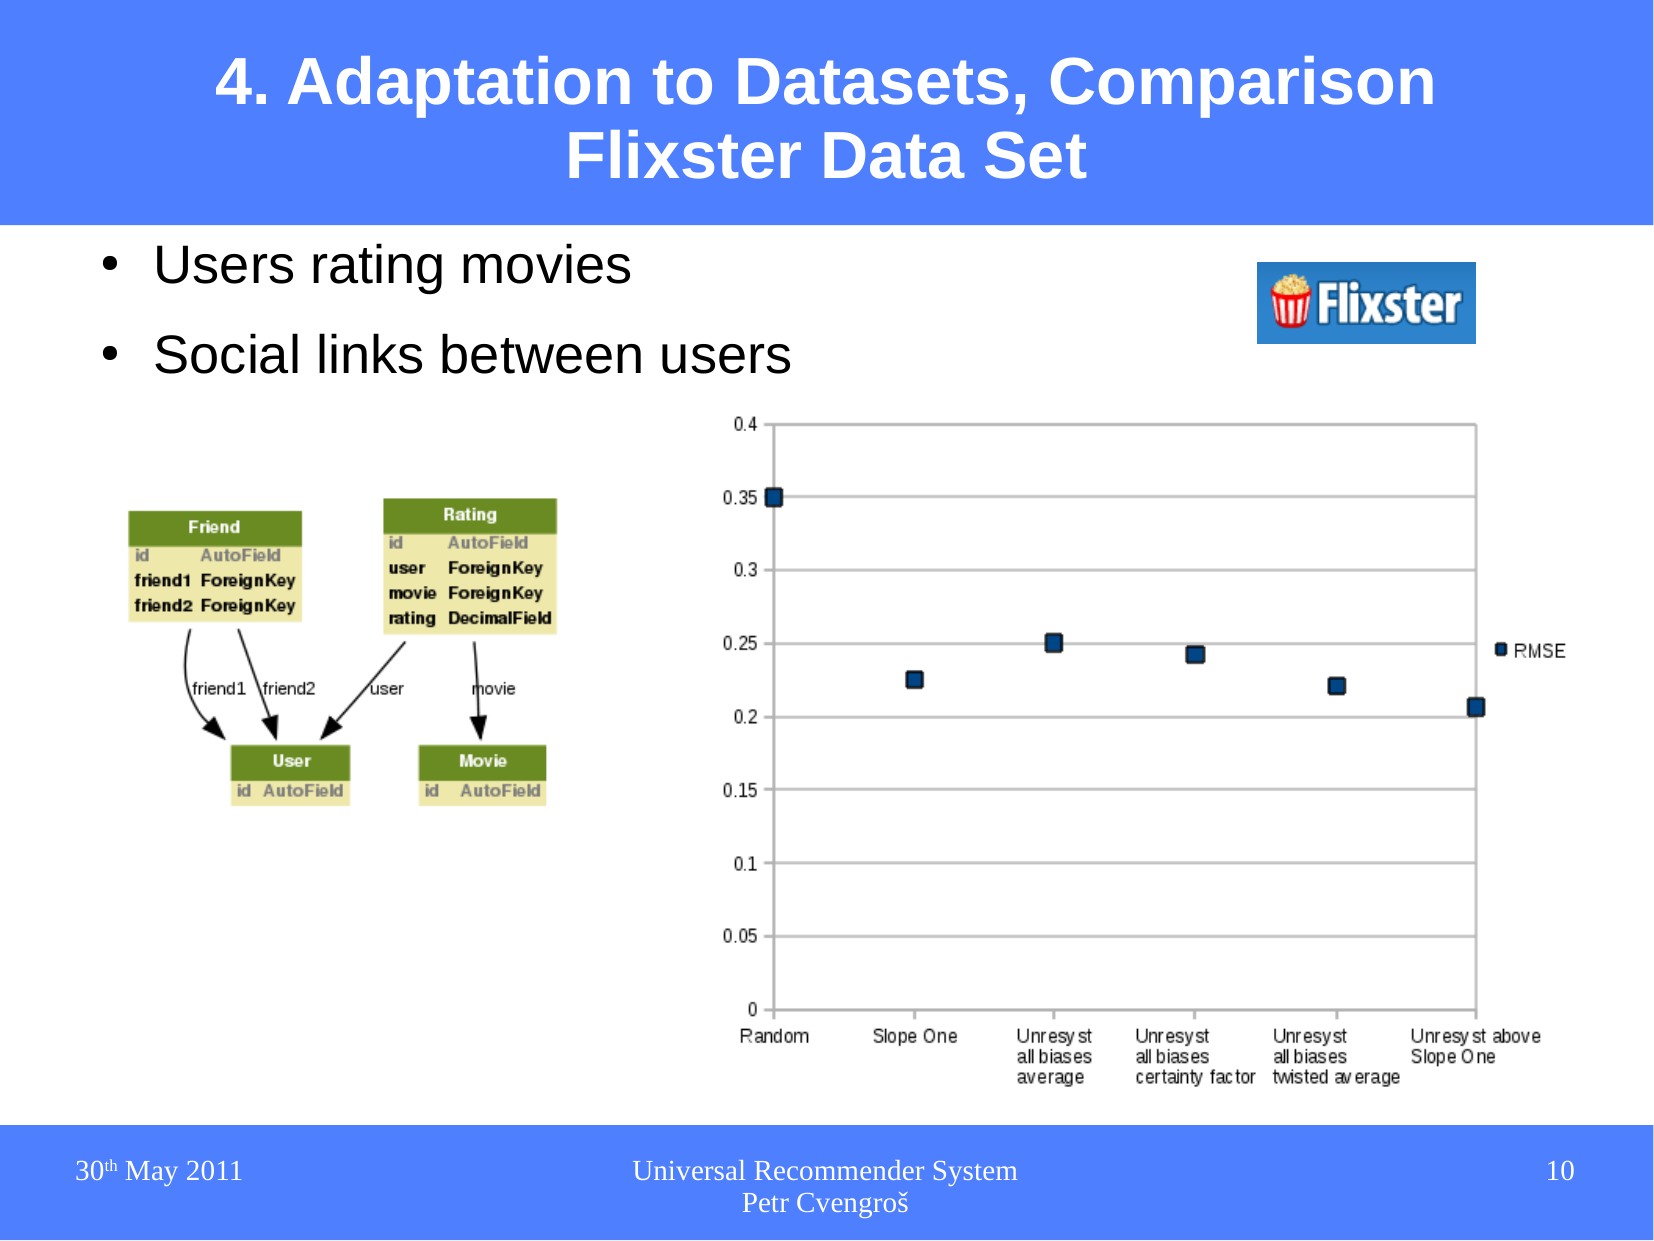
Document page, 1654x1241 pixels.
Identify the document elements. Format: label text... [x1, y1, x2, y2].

title 4. Adaptation to Datasets, Comparison Flixster Data Set [82, 32, 1571, 205]
list Users rating movies Social links between users [82, 234, 1571, 1094]
picture [105, 483, 581, 822]
picture [710, 406, 1578, 1101]
picture [1257, 262, 1476, 344]
